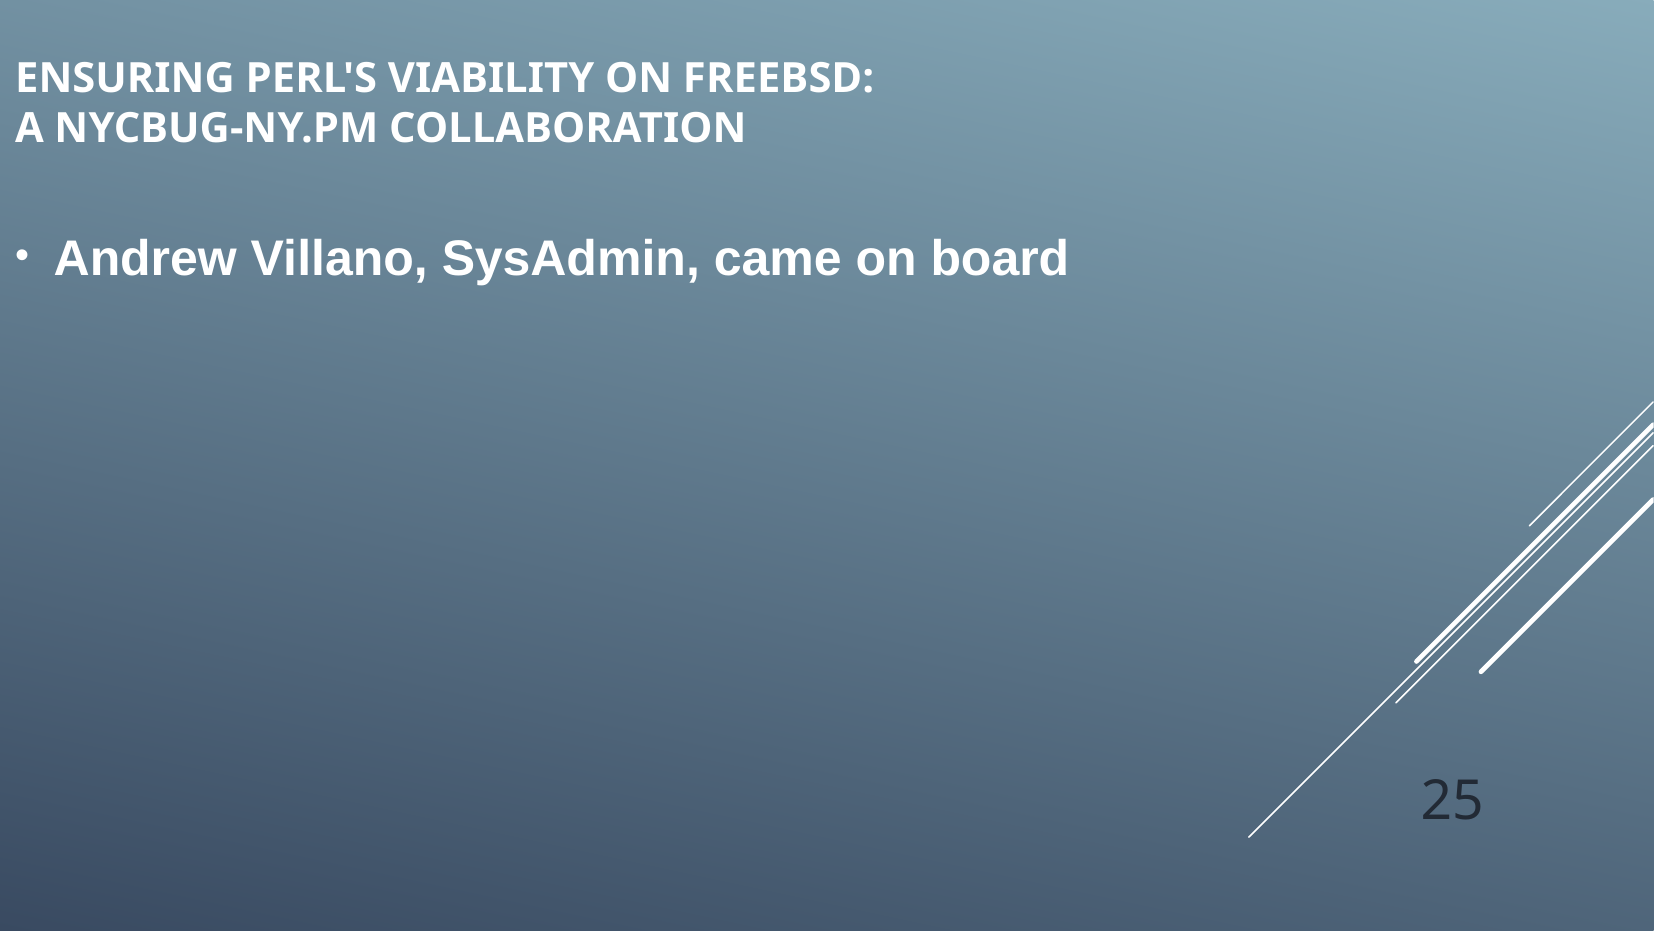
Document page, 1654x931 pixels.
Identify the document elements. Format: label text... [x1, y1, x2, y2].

title Ensuring Perl's Viability on FreeBSD: A NYCBUG-NY.PM Collaboration [0, 36, 1148, 166]
subtitle Andrew Villano, SysAdmin, came on board [0, 217, 1489, 871]
